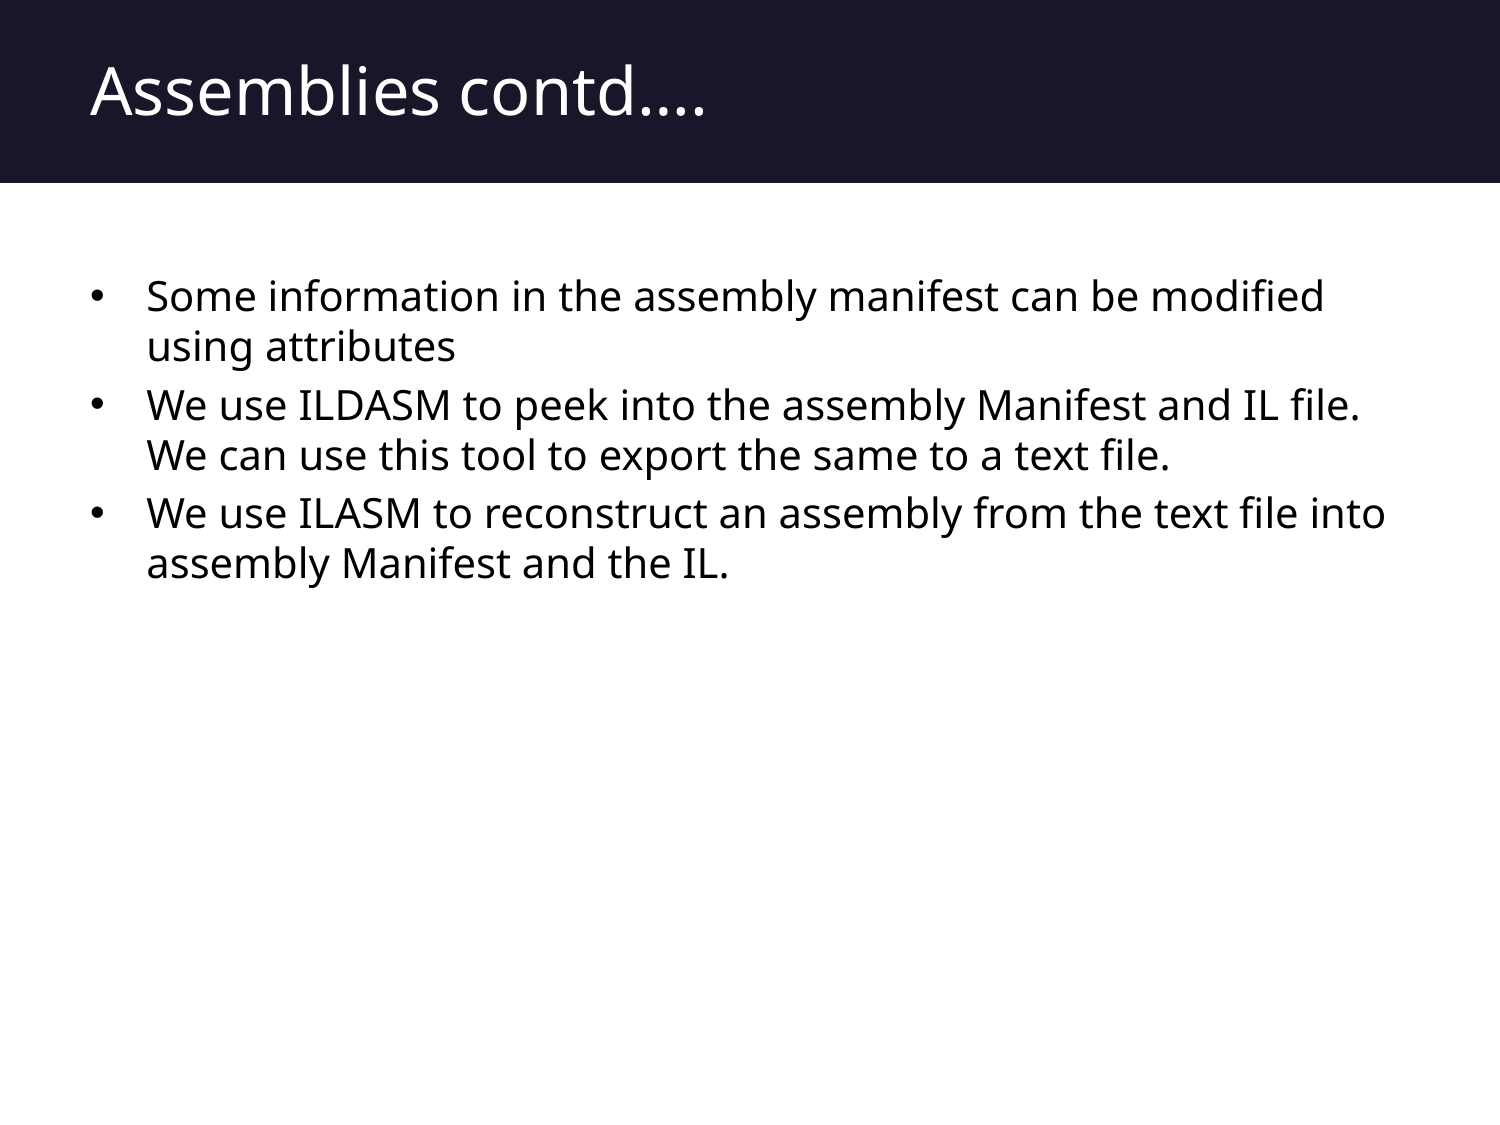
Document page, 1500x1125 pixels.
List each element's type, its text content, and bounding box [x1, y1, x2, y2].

list Some information in the assembly manifest can be modified using attributes We use ILDASM to peek into the assembly Manifest and IL file. We can use this tool to export the same to a text file. We use ILASM to reconstruct an assembly from the text file into assembly Manifest and the IL. [75, 262, 1425, 1005]
title Assemblies contd…. [75, 0, 1425, 183]
